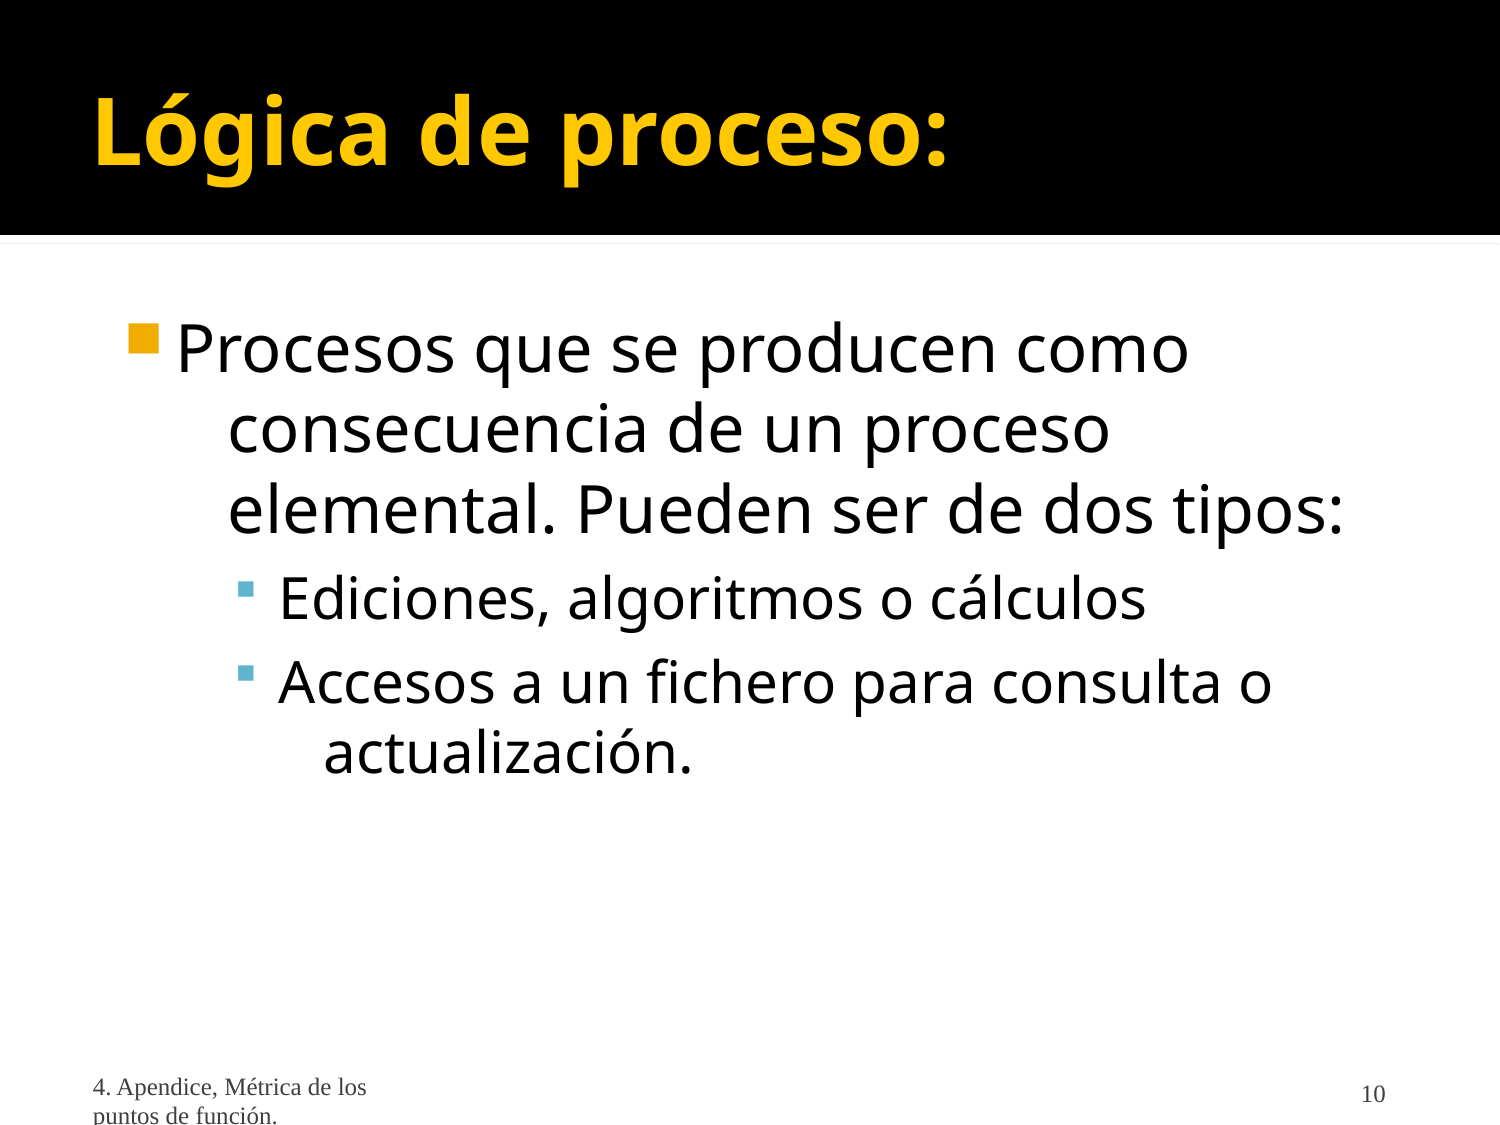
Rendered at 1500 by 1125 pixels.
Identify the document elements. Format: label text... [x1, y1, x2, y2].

title Lógica de proceso: [75, 25, 1426, 232]
text_box 4. Apendice, Métrica de los puntos de función. [75, 1062, 426, 1108]
list Procesos que se producen como consecuencia de un proceso elemental. Pueden ser de dos tipos: Ediciones, algoritmos o cálculos Accesos a un fichero para consulta o actualización. [75, 291, 1426, 1051]
text_box [1345, 1062, 1467, 1108]
